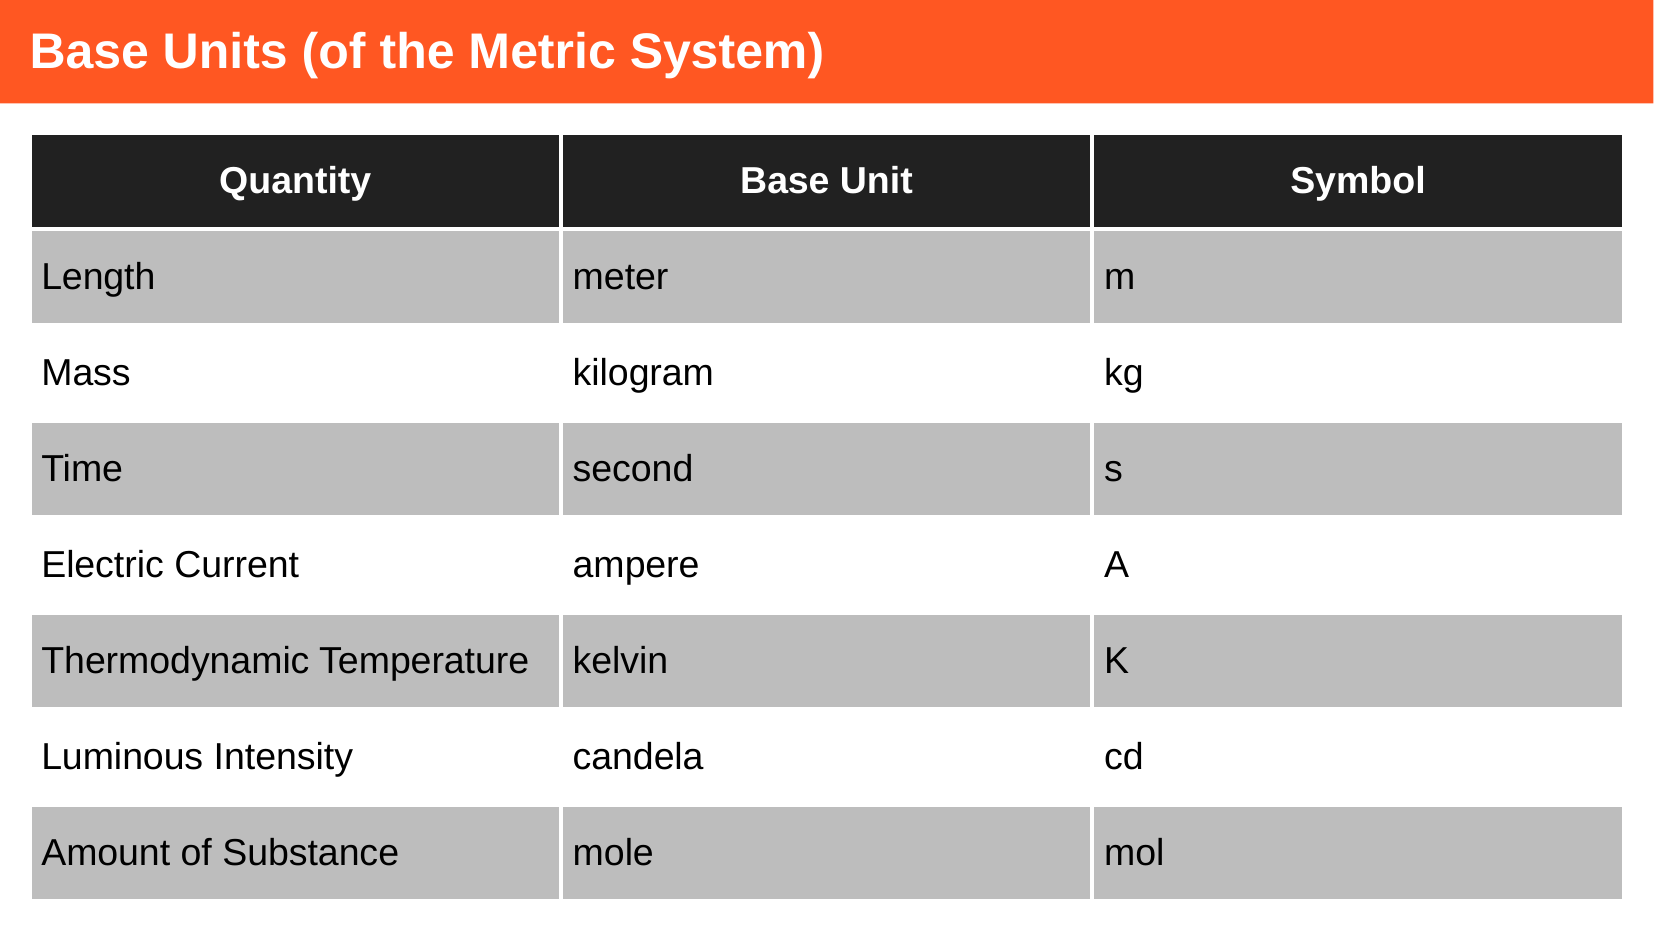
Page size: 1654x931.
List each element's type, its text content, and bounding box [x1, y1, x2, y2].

table_cell Thermodynamic Temperature [32, 615, 559, 707]
table_cell second [563, 423, 1090, 515]
table_cell Electric Current [32, 519, 559, 611]
table_cell Mass [32, 327, 559, 419]
table_cell kg [1094, 327, 1622, 419]
table_cell Luminous Intensity [32, 711, 559, 803]
table_cell mole [563, 807, 1090, 899]
table_cell cd [1094, 711, 1622, 803]
table_cell Time [32, 423, 559, 515]
table_header Quantity [32, 135, 559, 227]
table_cell kilogram [563, 327, 1090, 419]
table_cell mol [1094, 807, 1622, 899]
table_cell s [1094, 423, 1622, 515]
table_header Base Unit [563, 135, 1090, 227]
table_cell meter [563, 231, 1090, 323]
table_cell A [1094, 519, 1622, 611]
table_cell K [1094, 615, 1622, 707]
table_cell Amount of Substance [32, 807, 559, 899]
title Base Units (of the Metric System) [0, 0, 1654, 104]
table_header Symbol [1094, 135, 1622, 227]
table_cell candela [563, 711, 1090, 803]
table_cell kelvin [563, 615, 1090, 707]
table_cell Length [32, 231, 559, 323]
table_cell ampere [563, 519, 1090, 611]
table_cell m [1094, 231, 1622, 323]
